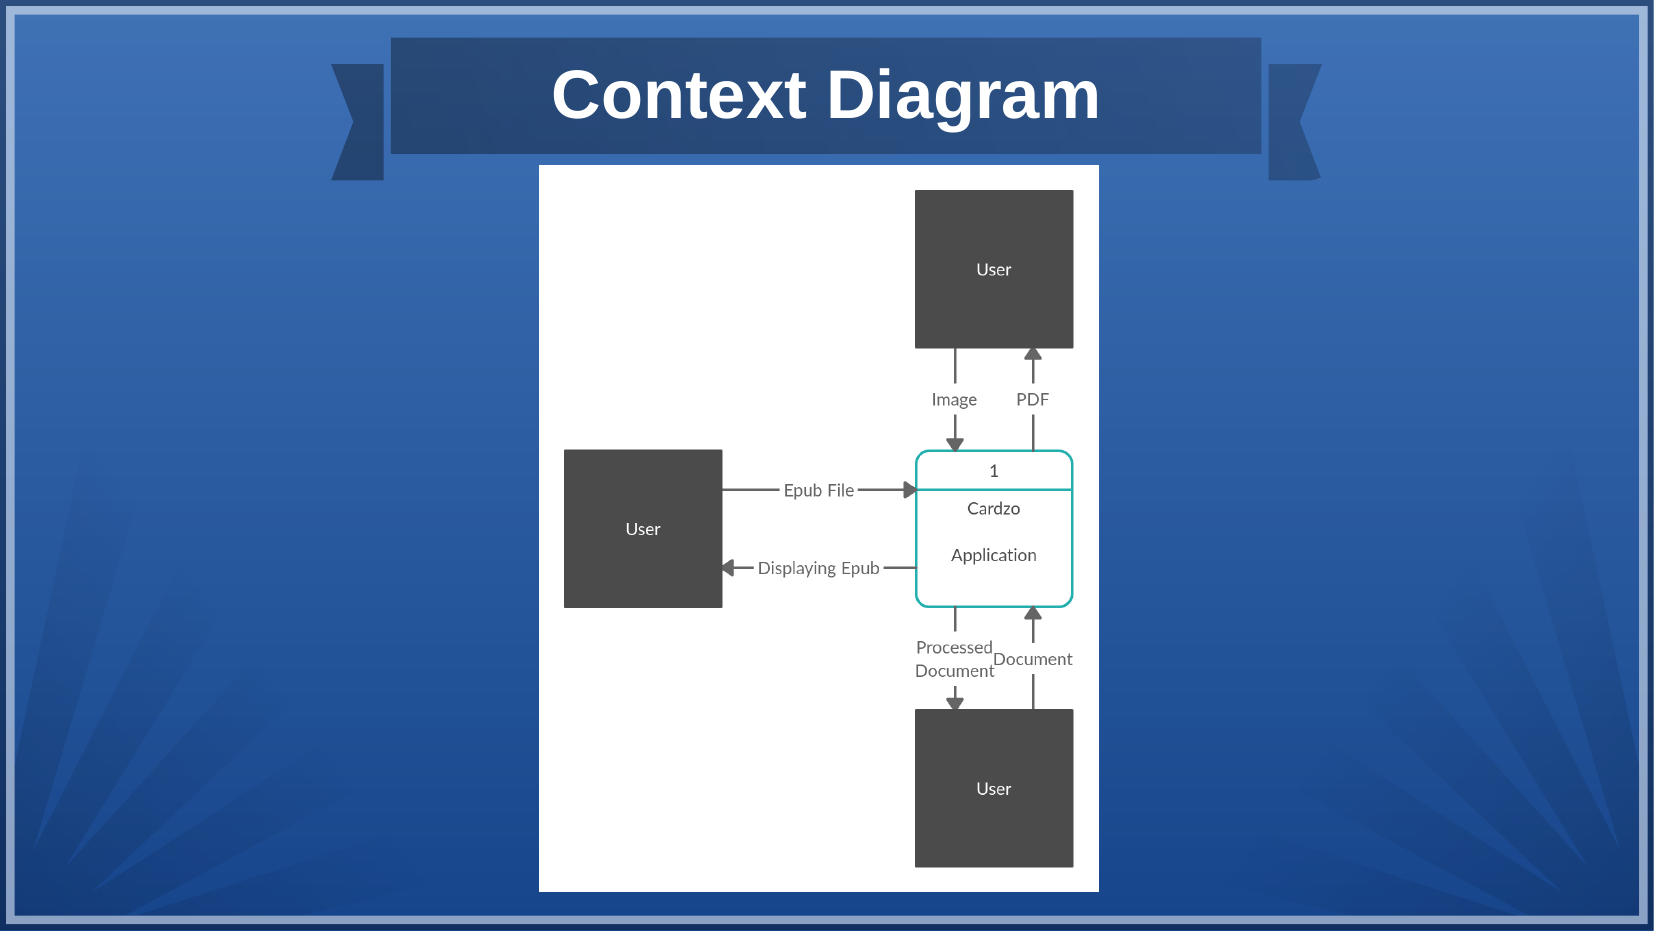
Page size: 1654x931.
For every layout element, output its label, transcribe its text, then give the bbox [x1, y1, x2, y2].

title Context Diagram [389, 35, 1264, 154]
picture [539, 165, 1099, 892]
